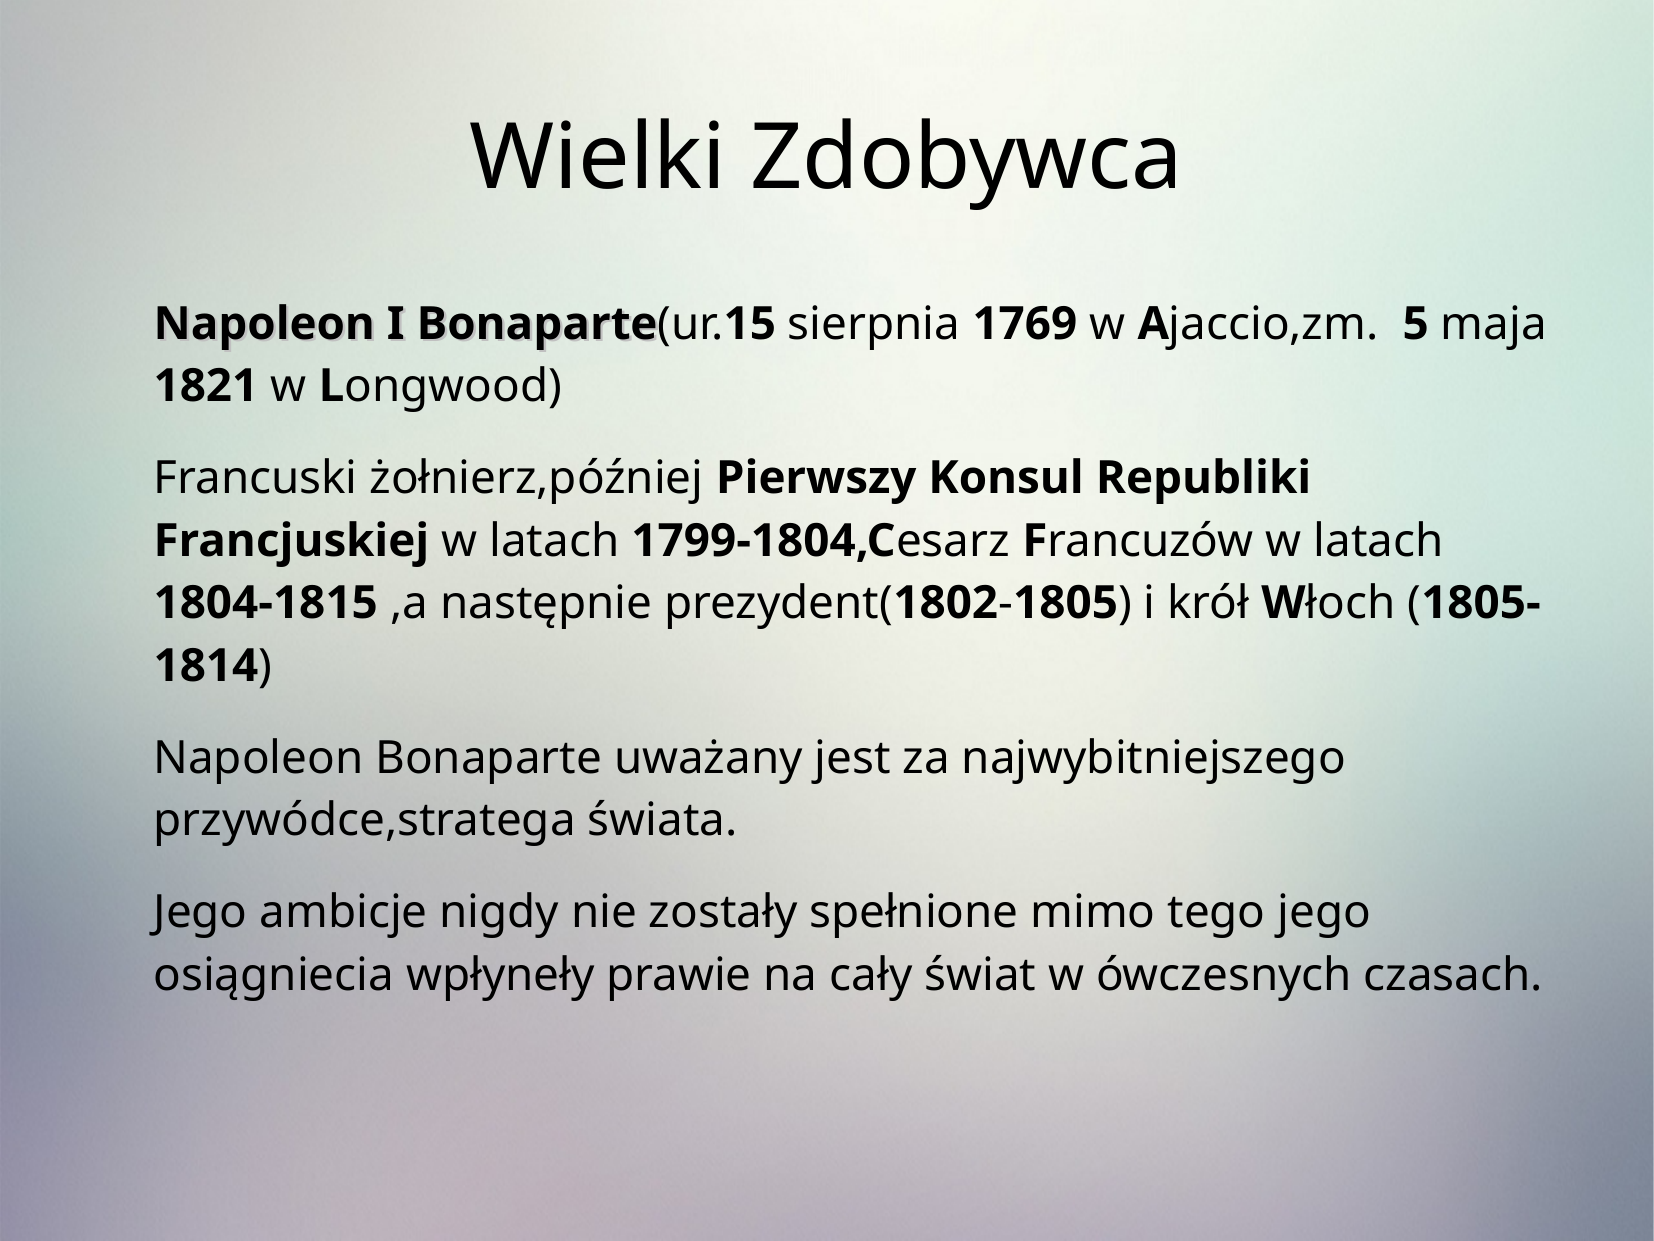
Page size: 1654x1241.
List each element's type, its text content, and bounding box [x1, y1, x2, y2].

list Napoleon I Bonaparte(ur.15 sierpnia 1769 w Ajaccio,zm. 5 maja 1821 w Longwood) Francuski żołnierz,później Pierwszy Konsul Republiki Francjuskiej w latach 1799-1804,Cesarz Francuzów w latach 1804-1815 ,a następnie prezydent(1802-1805) i krół Włoch (1805-1814) Napoleon Bonaparte uważany jest za najwybitniejszego przywódce,stratega świata. Jego ambicje nigdy nie zostały spełnione mimo tego jego osiągniecia wpłyneły prawie na cały świat w ówczesnych czasach. [82, 290, 1571, 1010]
title Wielki Zdobywca [82, 49, 1571, 257]
picture [0, 0, 1654, 1241]
